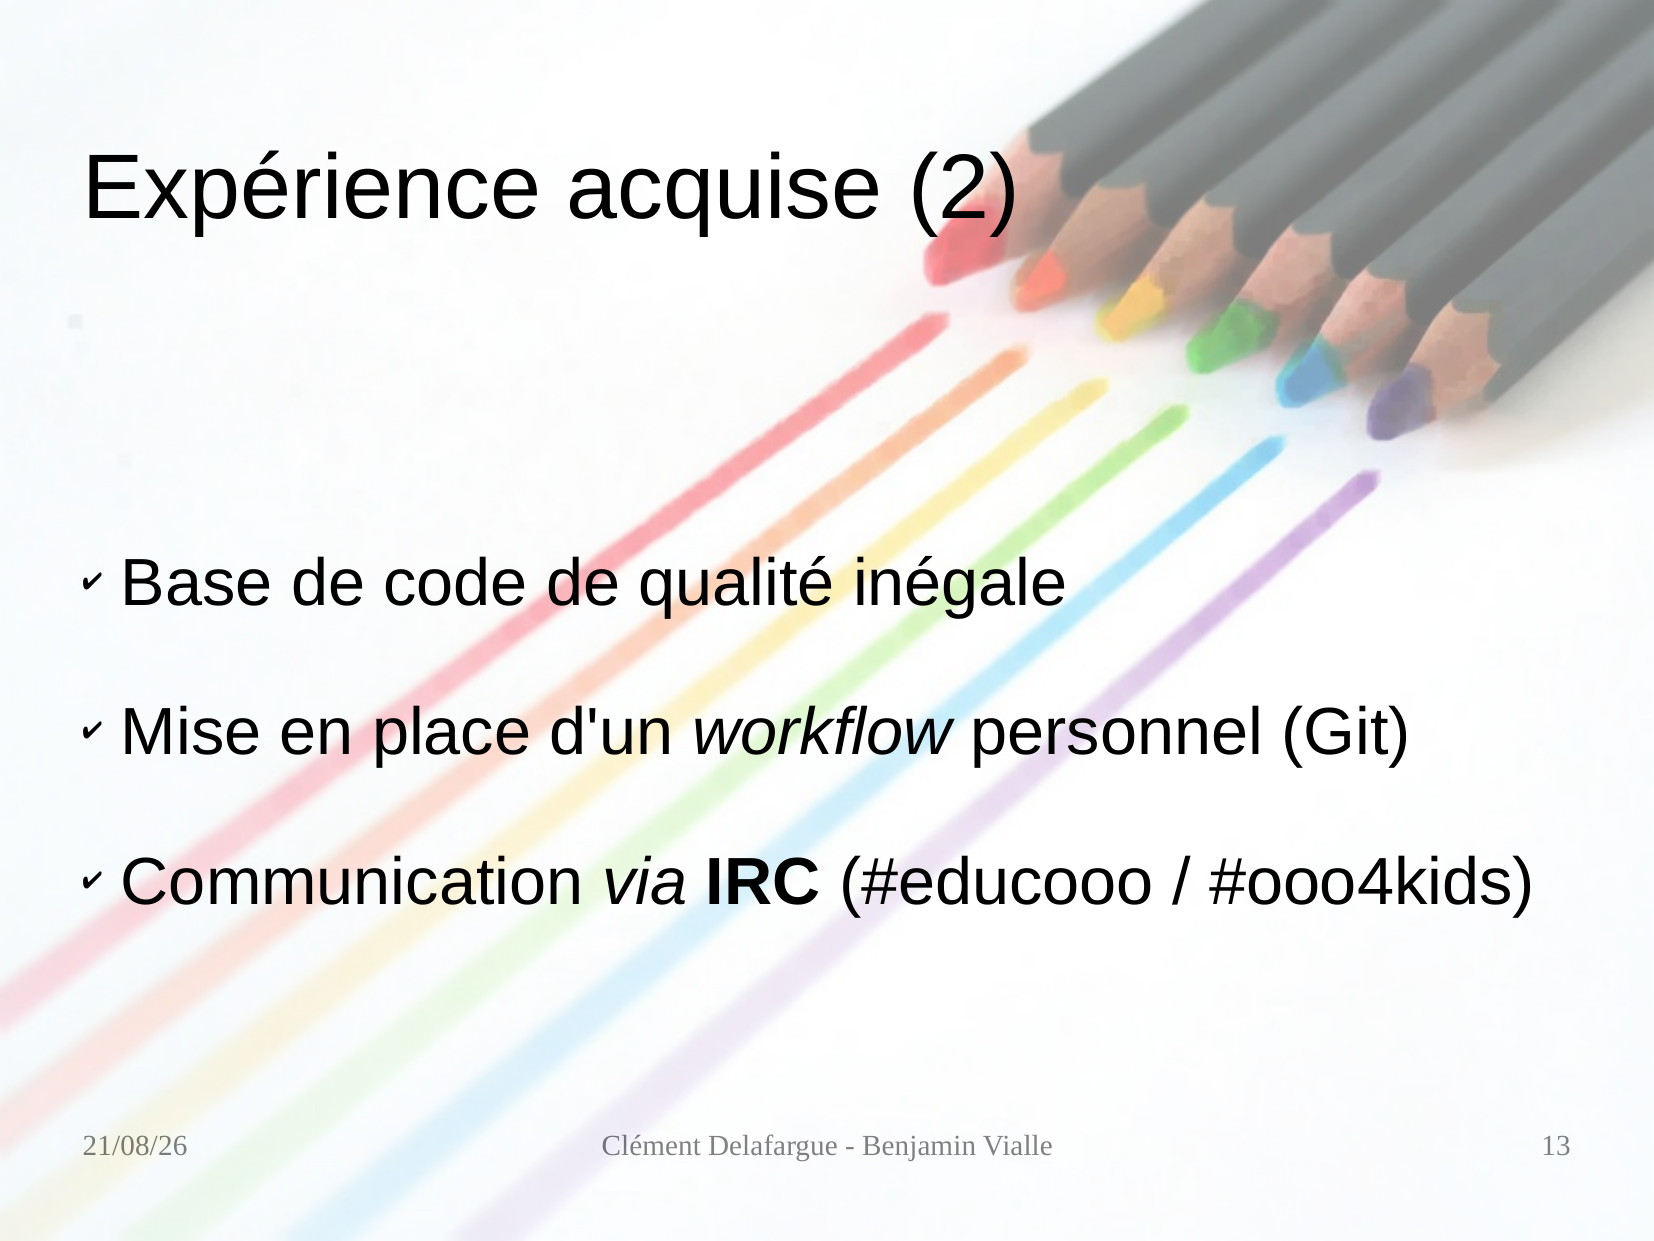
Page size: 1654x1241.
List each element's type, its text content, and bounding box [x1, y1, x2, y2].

picture [692, 1139, 700, 1155]
picture [743, 1135, 750, 1155]
picture [730, 1141, 741, 1155]
picture [787, 1141, 795, 1155]
picture [774, 1141, 786, 1155]
picture [1040, 1141, 1051, 1155]
picture [630, 1141, 641, 1155]
picture [173, 1136, 186, 1155]
picture [863, 1136, 880, 1155]
picture [908, 1142, 914, 1161]
picture [1024, 1135, 1031, 1155]
picture [136, 1136, 148, 1155]
picture [1557, 1136, 1569, 1155]
picture [954, 1142, 961, 1155]
picture [882, 1141, 893, 1155]
picture [602, 1136, 619, 1155]
picture [100, 1136, 110, 1155]
picture [1032, 1135, 1039, 1155]
picture [751, 1141, 763, 1155]
picture [112, 1136, 120, 1155]
picture [1011, 1141, 1023, 1155]
picture [1003, 1142, 1010, 1155]
picture [811, 1142, 824, 1155]
subtitle Base de code de qualité inégale Mise en place d'un workflow personnel (Git) Communication via IRC (#educooo / #ooo4kids) [82, 361, 1571, 1102]
picture [962, 1141, 975, 1155]
picture [622, 1135, 629, 1155]
picture [709, 1136, 728, 1155]
picture [982, 1136, 1003, 1155]
picture [121, 1136, 133, 1155]
picture [643, 1141, 664, 1155]
picture [666, 1141, 677, 1155]
title Expérience acquise (2) [82, 56, 1093, 318]
picture [679, 1141, 692, 1155]
picture [83, 1136, 95, 1155]
picture [149, 1136, 157, 1155]
picture [825, 1141, 836, 1155]
picture [159, 1136, 171, 1155]
picture [895, 1141, 908, 1155]
picture [764, 1134, 773, 1155]
picture [1544, 1136, 1554, 1155]
picture [918, 1141, 930, 1155]
picture [931, 1141, 952, 1155]
picture [796, 1140, 809, 1161]
